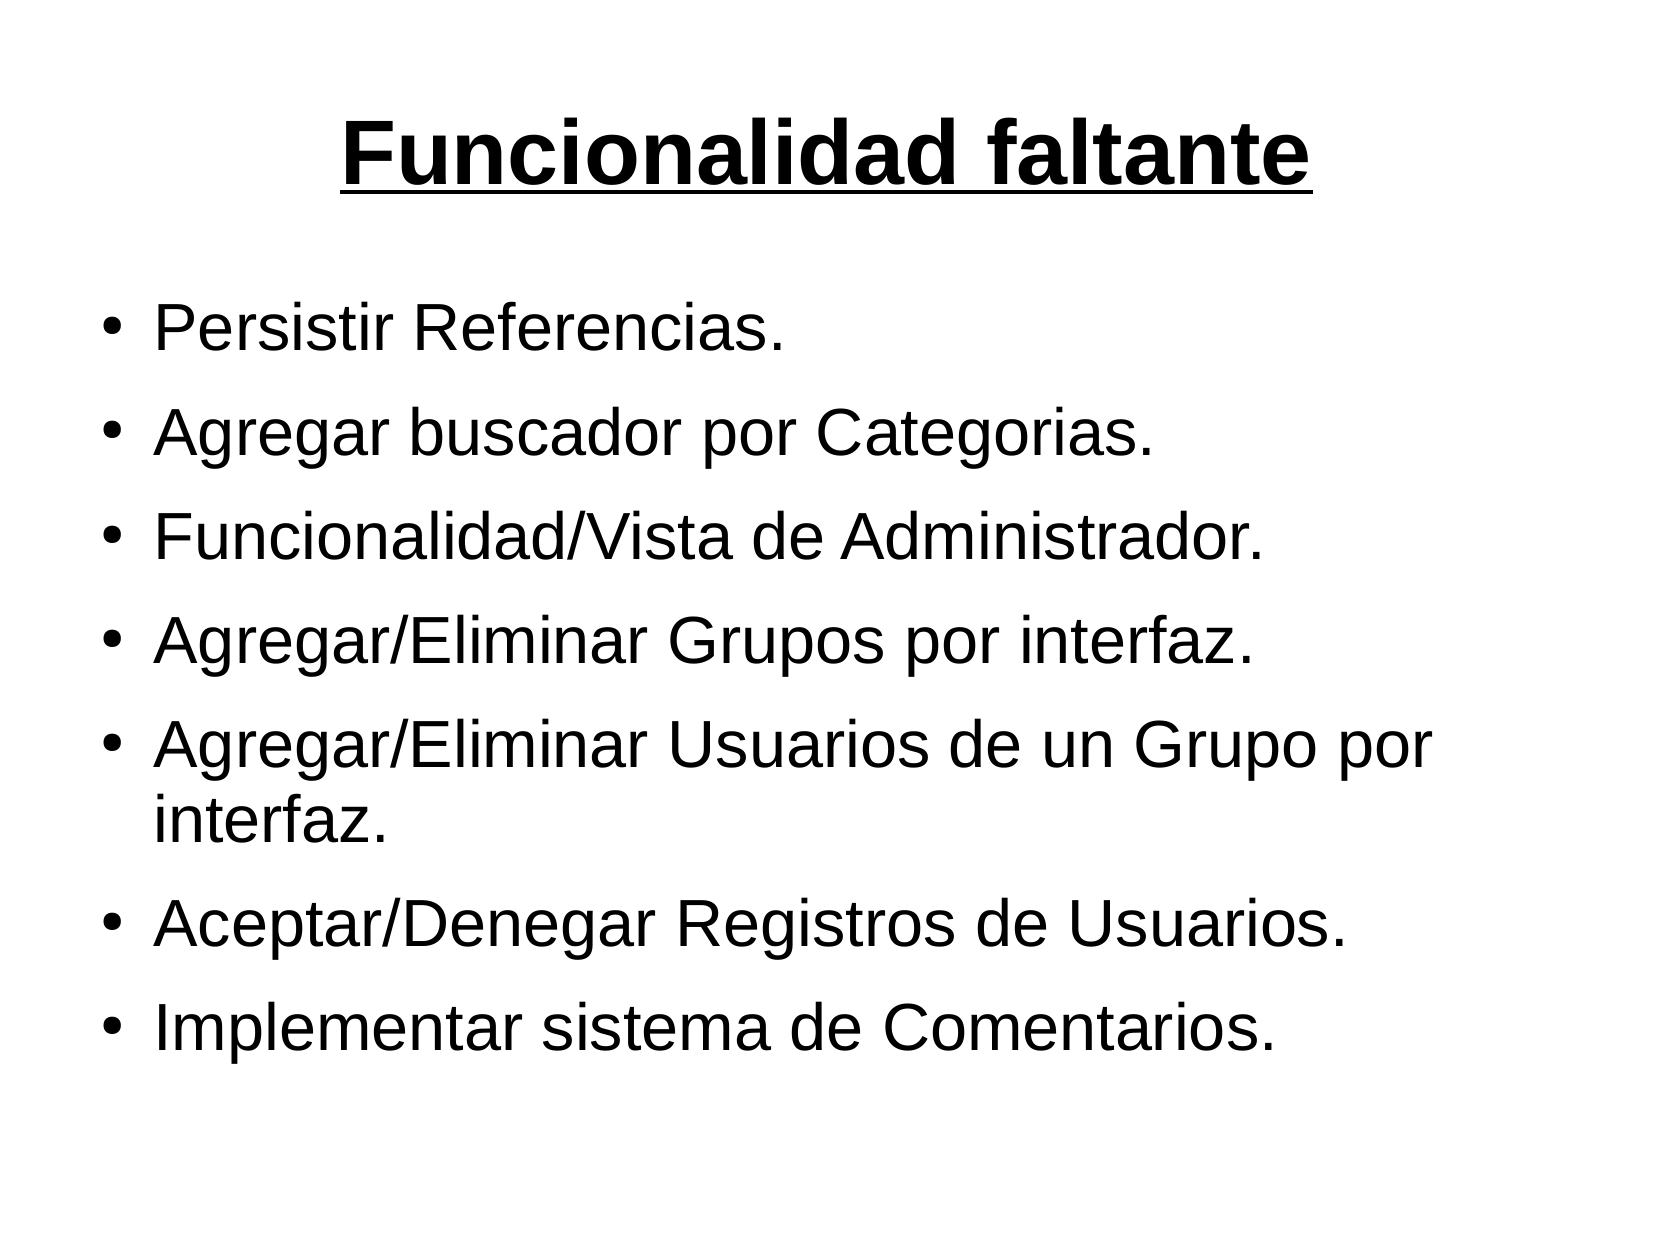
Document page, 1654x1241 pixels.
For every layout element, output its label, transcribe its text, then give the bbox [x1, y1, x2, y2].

list Persistir Referencias. Agregar buscador por Categorias. Funcionalidad/Vista de Administrador. Agregar/Eliminar Grupos por interfaz. Agregar/Eliminar Usuarios de un Grupo por interfaz. Aceptar/Denegar Registros de Usuarios. Implementar sistema de Comentarios. [82, 290, 1571, 1109]
title Funcionalidad faltante [82, 49, 1571, 257]
